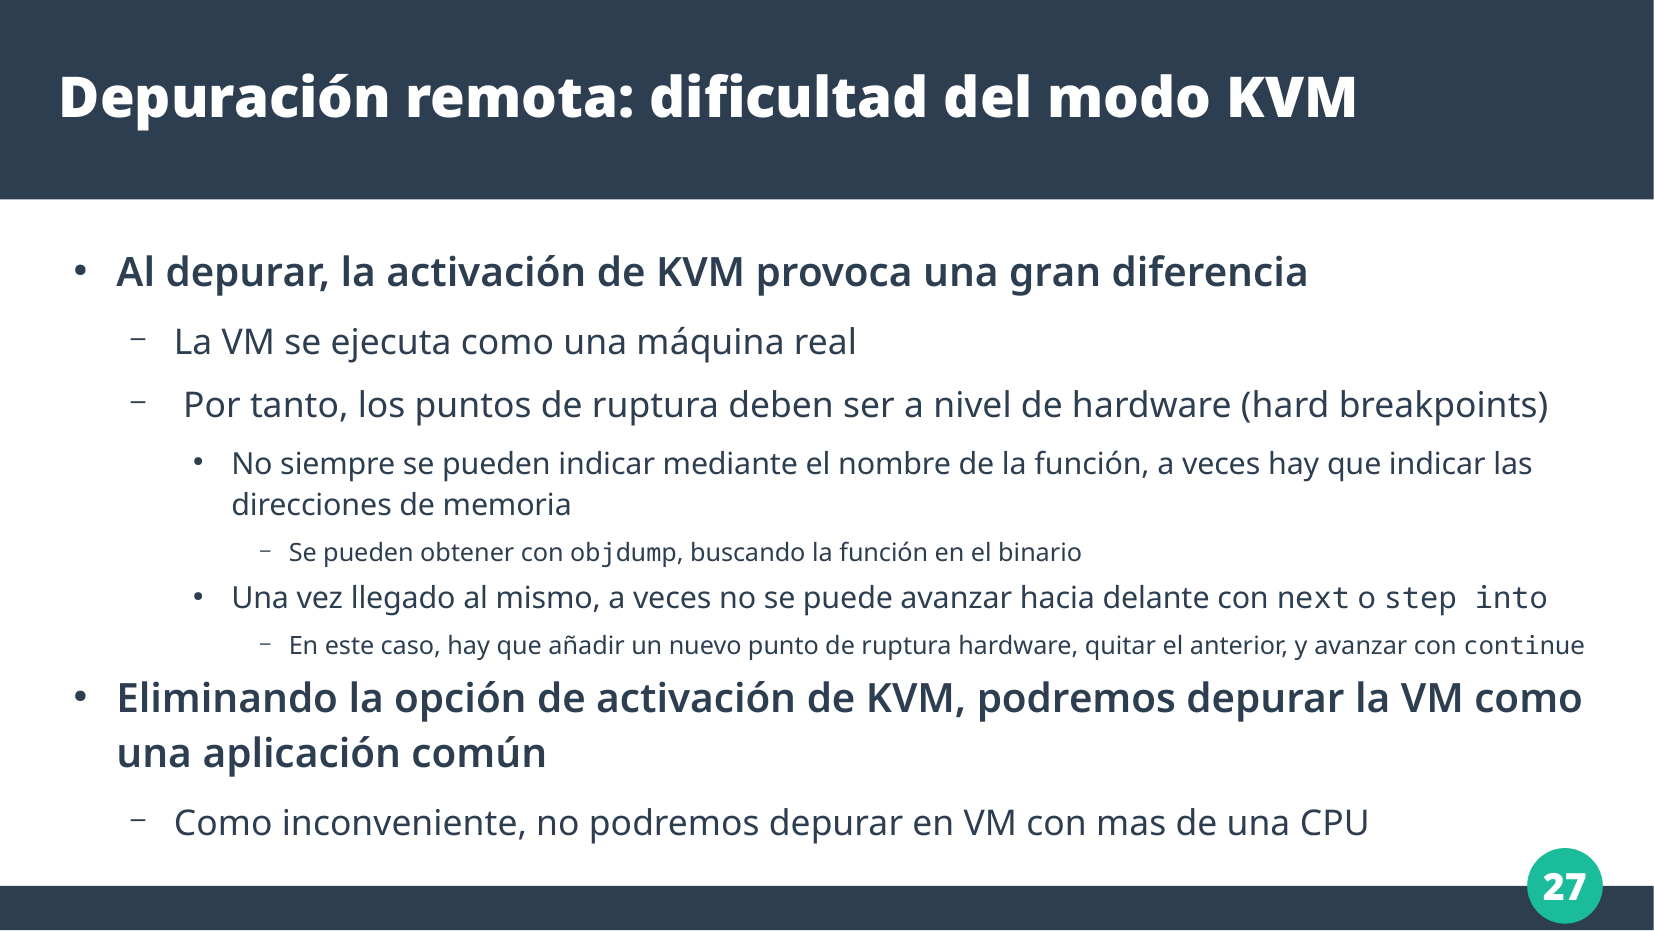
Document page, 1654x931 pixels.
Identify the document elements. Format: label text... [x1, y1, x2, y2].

title Depuración remota: dificultad del modo KVM [59, 37, 1595, 155]
list Al depurar, la activación de KVM provoca una gran diferencia La VM se ejecuta como una máquina real Por tanto, los puntos de ruptura deben ser a nivel de hardware (hard breakpoints) No siempre se pueden indicar mediante el nombre de la función, a veces hay que indicar las direcciones de memoria Se pueden obtener con objdump, buscando la función en el binario Una vez llegado al mismo, a veces no se puede avanzar hacia delante con next o step into En este caso, hay que añadir un nuevo punto de ruptura hardware, quitar el anterior, y avanzar con continue Eliminando la opción de activación de KVM, podremos depurar la VM como una aplicación común Como inconveniente, no podremos depurar en VM con mas de una CPU [59, 243, 1595, 864]
